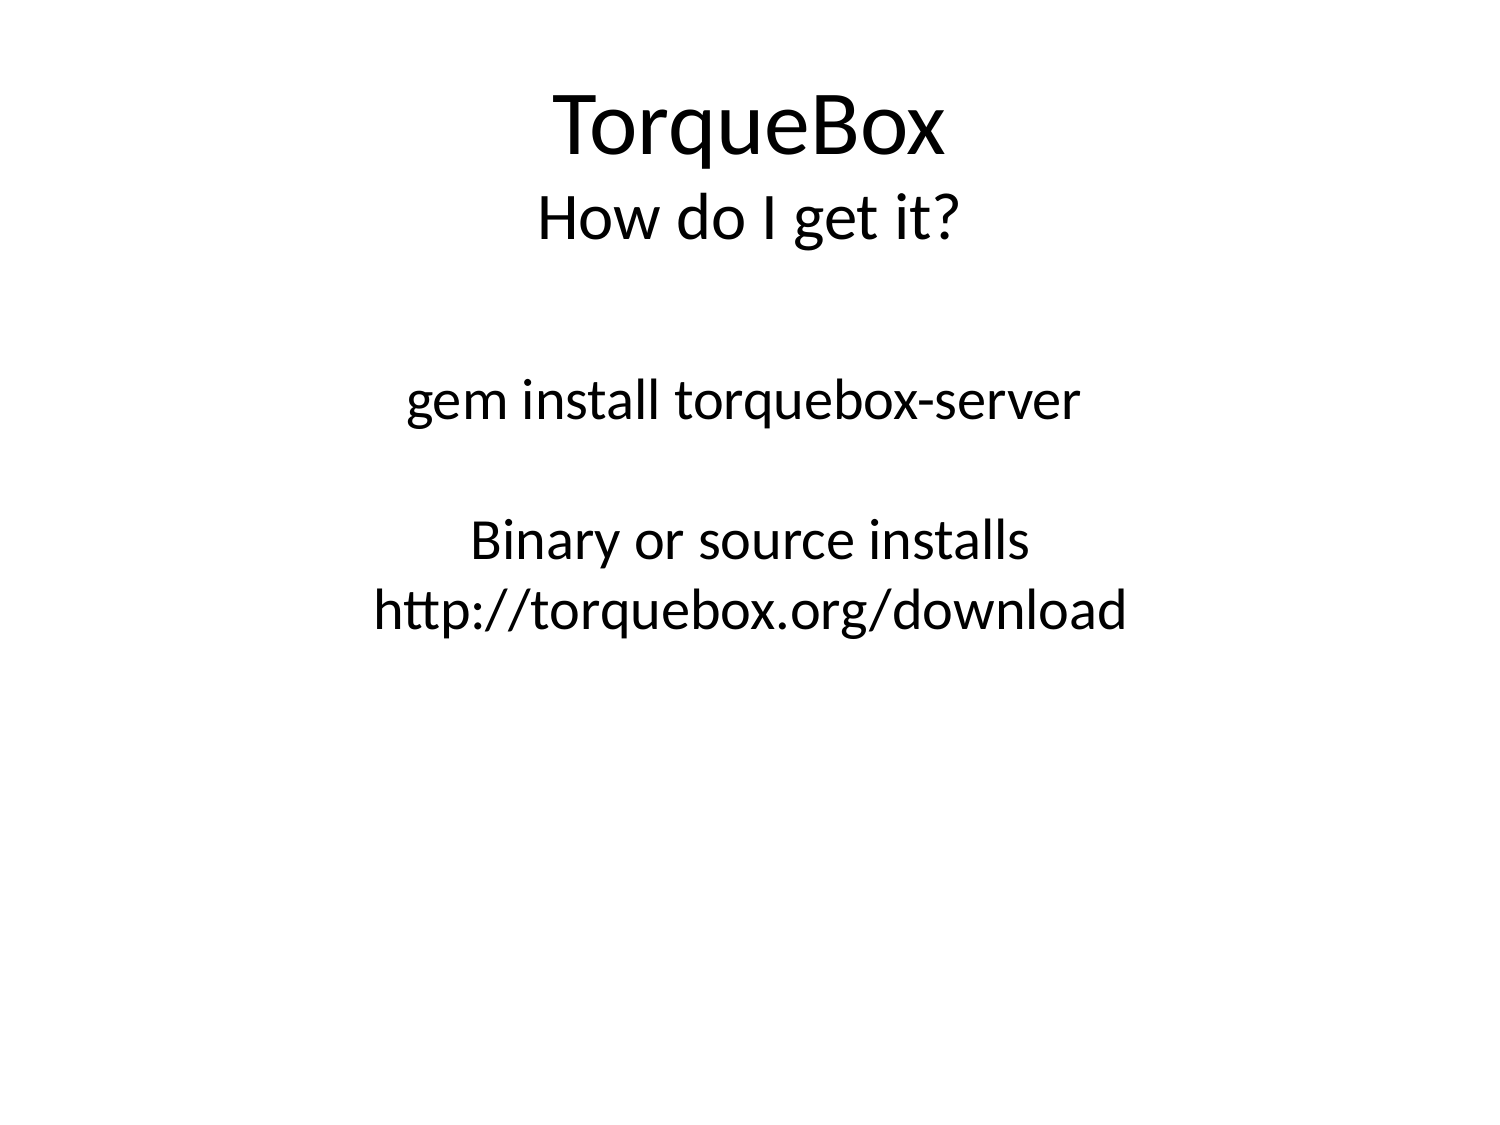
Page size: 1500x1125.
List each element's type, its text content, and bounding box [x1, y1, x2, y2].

title TorqueBox How do I get it? [75, 45, 1425, 271]
text_box gem install torquebox-server Binary or source installs http://torquebox.org/download [358, 353, 1144, 649]
